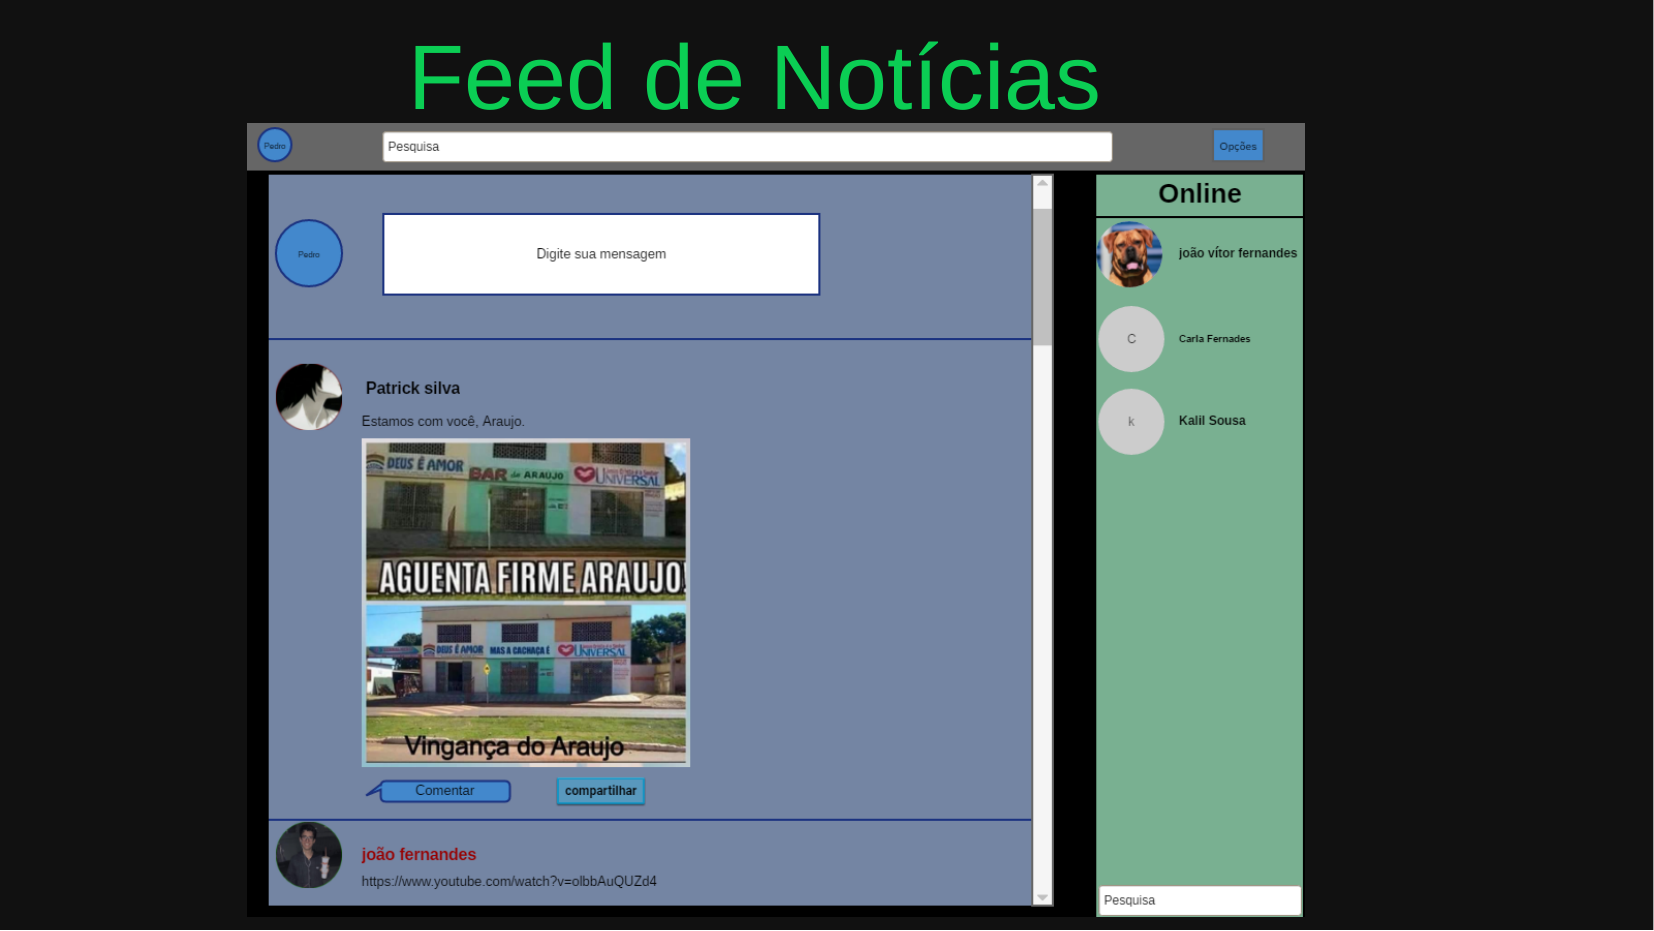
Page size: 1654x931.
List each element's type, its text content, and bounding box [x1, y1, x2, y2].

picture [247, 123, 1305, 917]
title Feed de Notícias [11, 0, 1500, 181]
